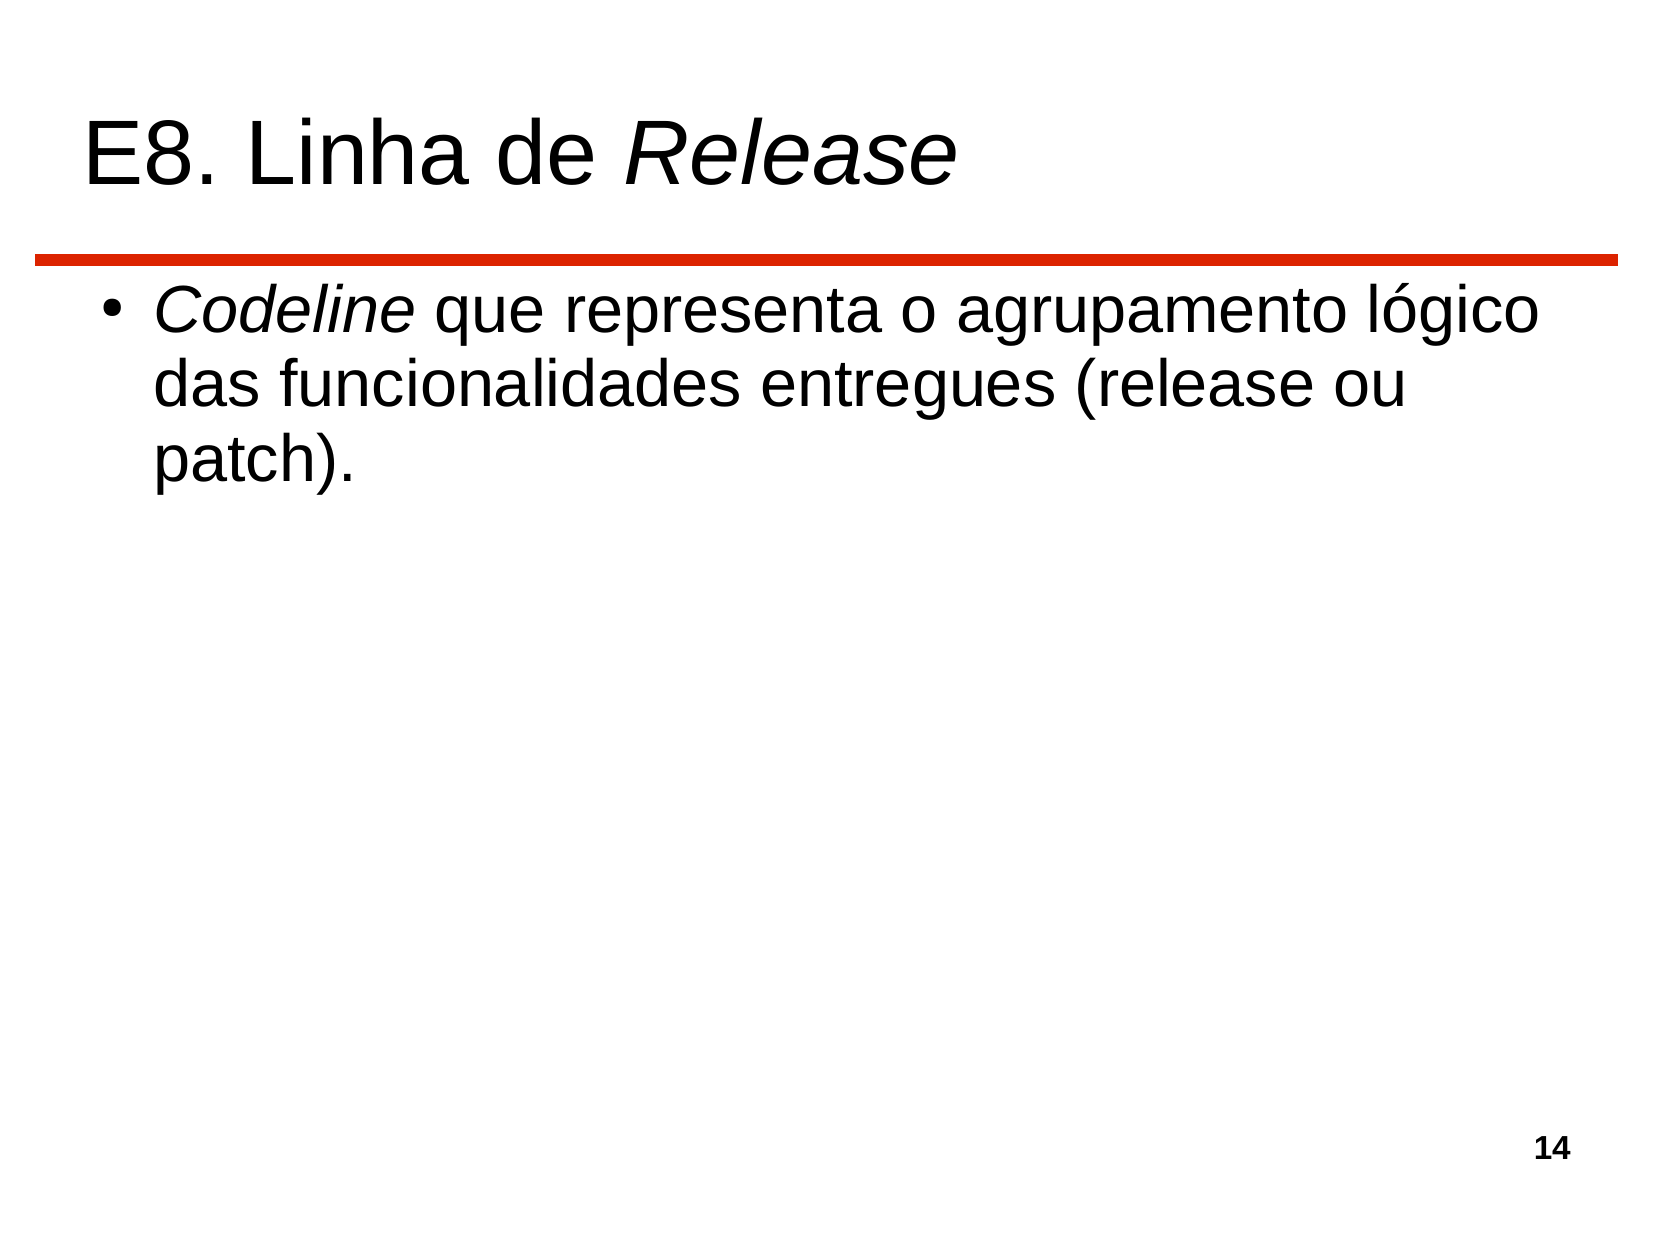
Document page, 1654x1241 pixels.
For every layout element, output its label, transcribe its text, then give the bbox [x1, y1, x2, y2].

list Codeline que representa o agrupamento lógico das funcionalidades entregues (release ou patch). [82, 271, 1571, 991]
title E8. Linha de Release [82, 49, 1571, 257]
